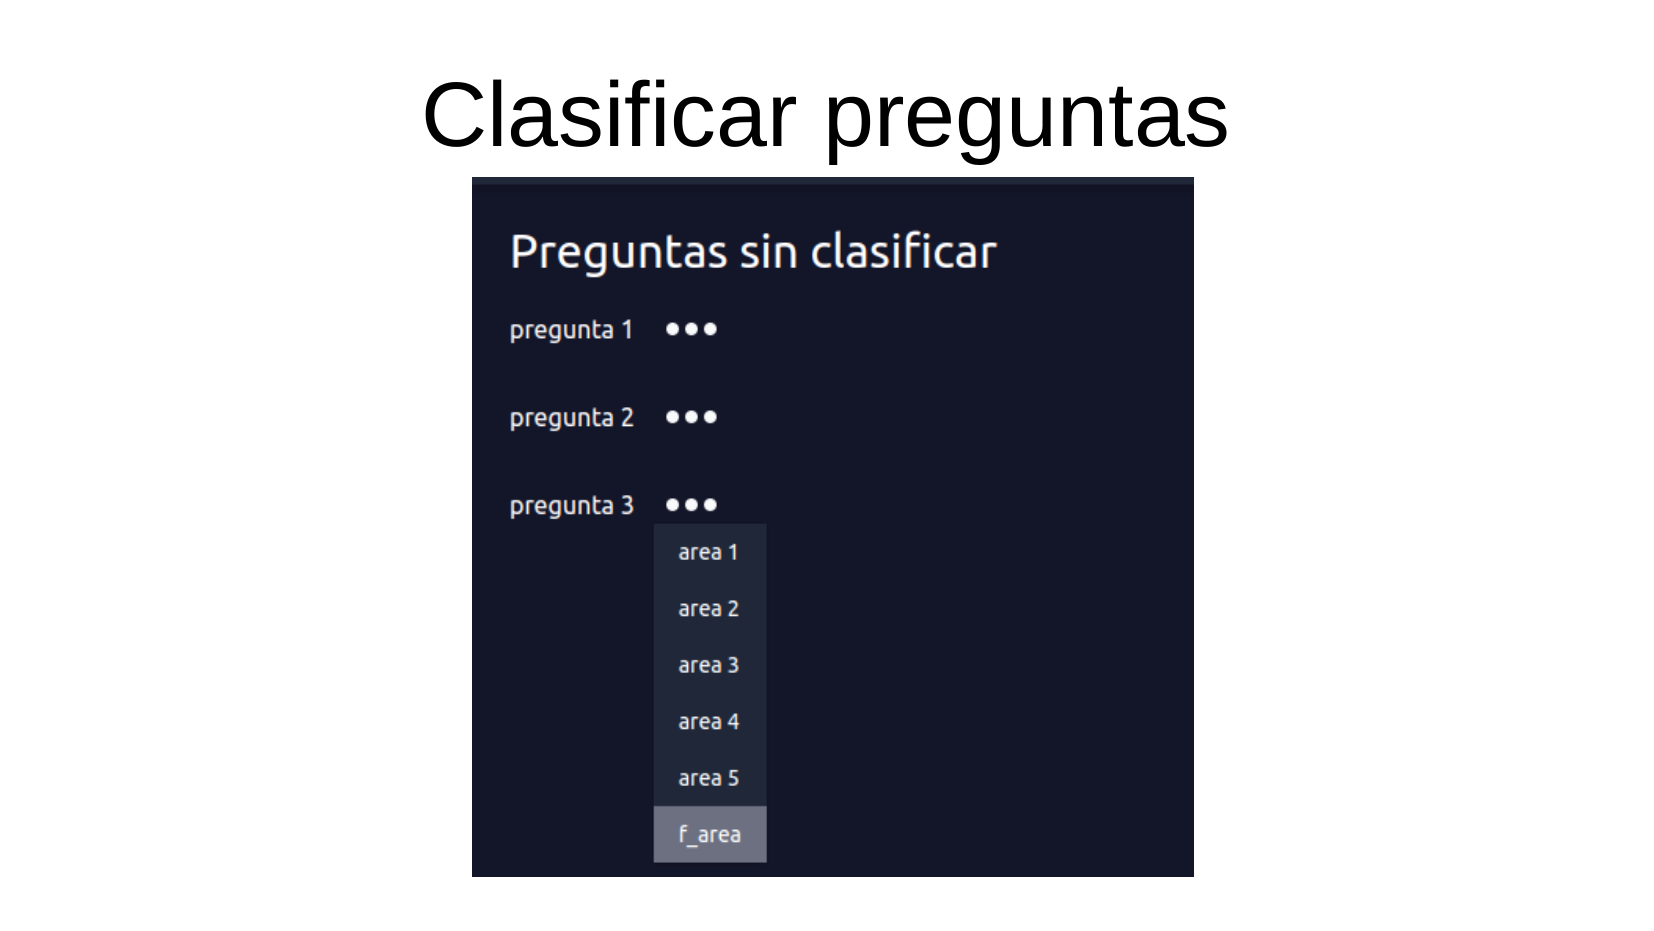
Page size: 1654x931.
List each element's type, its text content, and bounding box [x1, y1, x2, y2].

title Clasificar preguntas [82, 37, 1571, 193]
picture [472, 177, 1194, 877]
